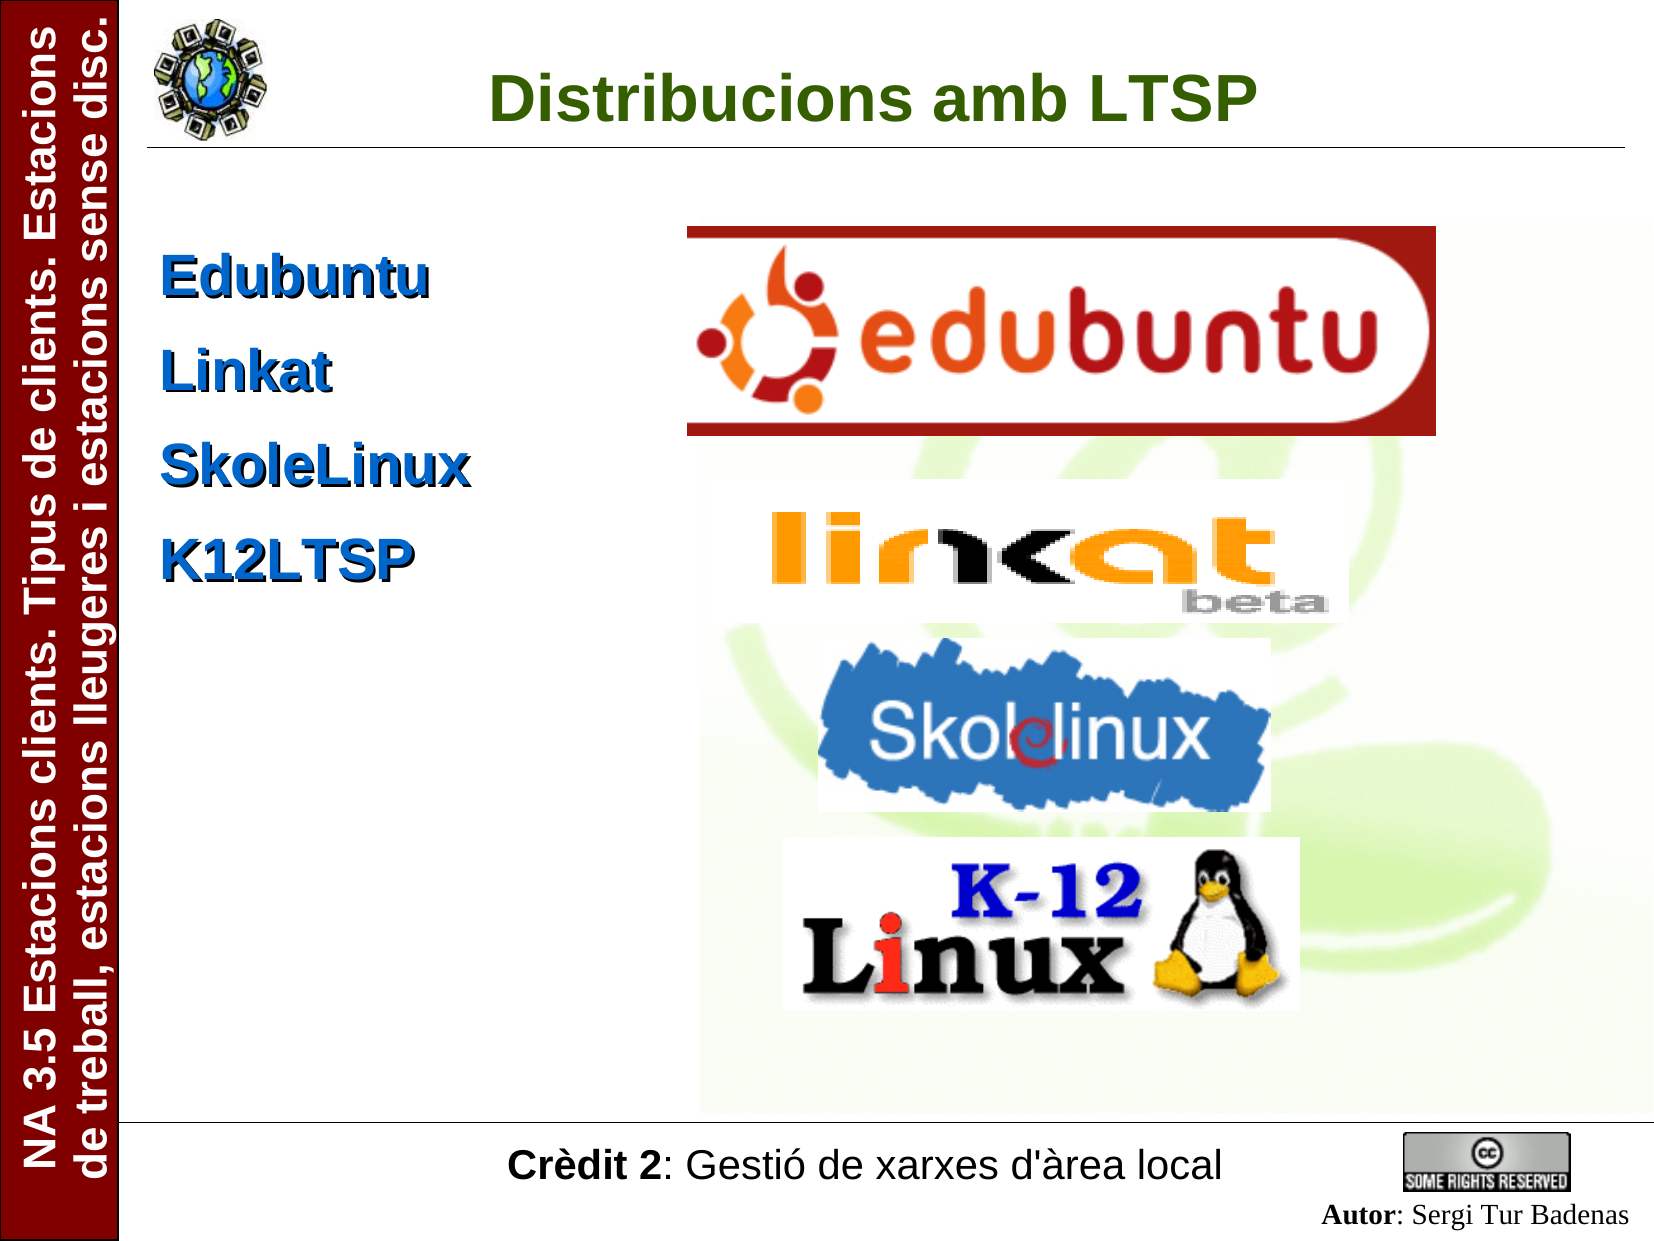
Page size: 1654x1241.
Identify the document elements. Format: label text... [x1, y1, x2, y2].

picture [818, 638, 1271, 812]
picture [1403, 1132, 1571, 1192]
picture [687, 217, 1654, 1113]
picture [783, 837, 1300, 1011]
picture [154, 19, 268, 49]
list Edubuntu Linkat SkoleLinux K12LTSP [141, 242, 1630, 1093]
picture [709, 479, 1349, 623]
title Distribucions amb LTSP [129, 49, 1619, 148]
